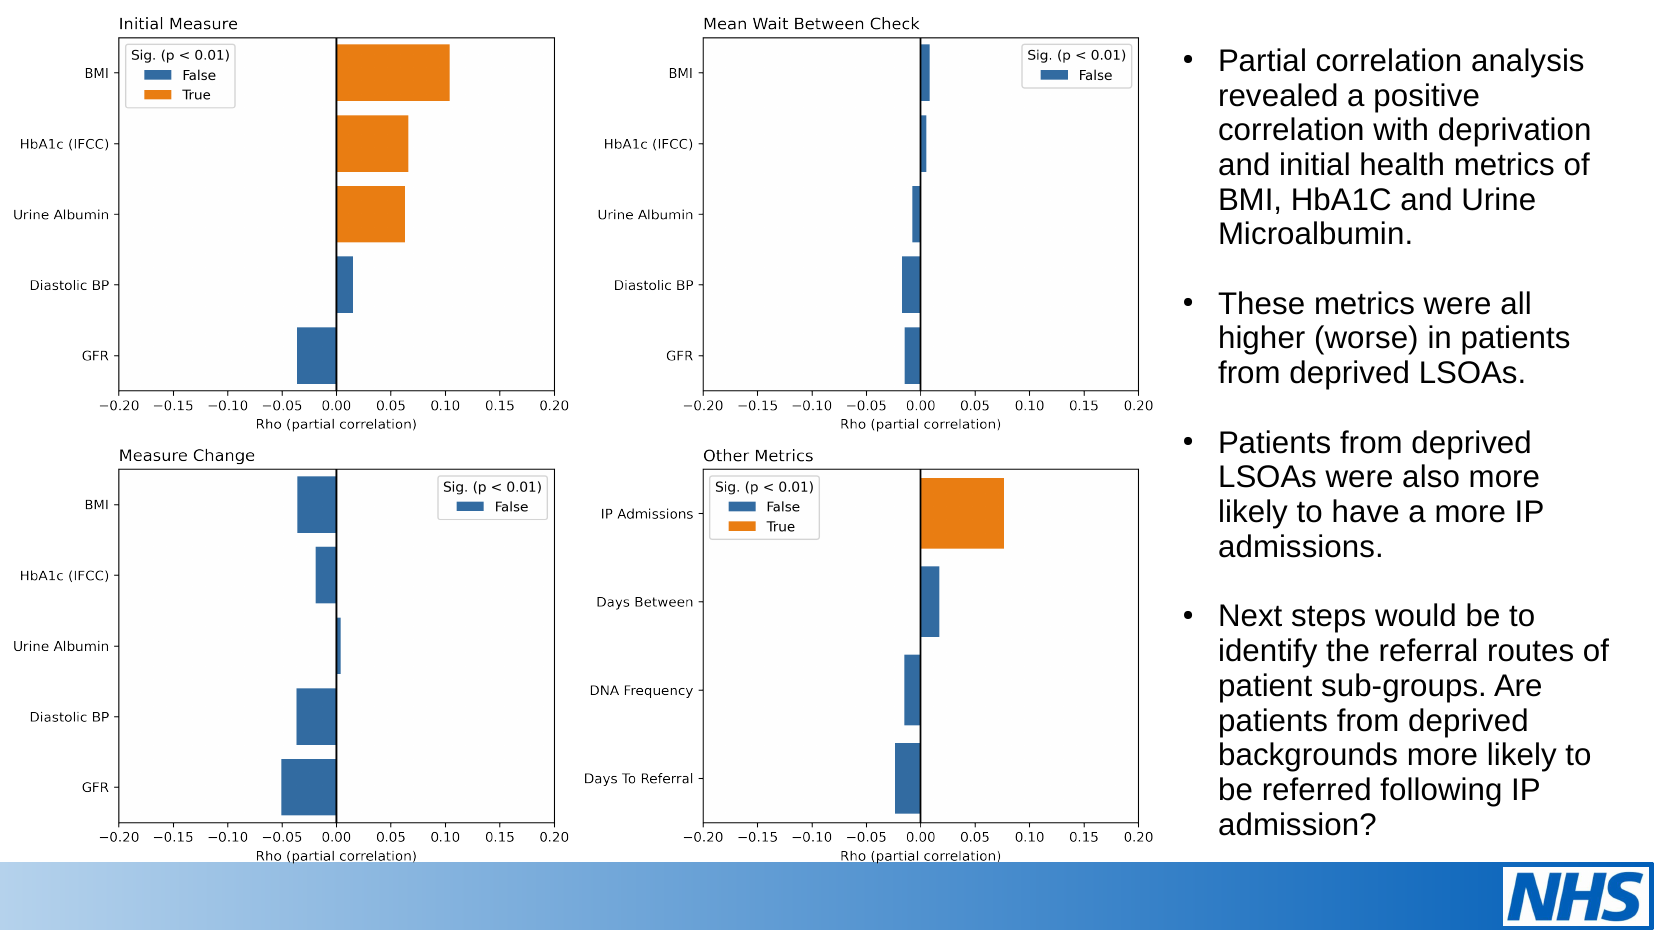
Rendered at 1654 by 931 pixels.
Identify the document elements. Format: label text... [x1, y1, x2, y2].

picture [0, 1, 1168, 879]
text_box [0, 862, 1654, 930]
text_box Partial correlation analysis revealed a positive correlation with deprivation and initial health metrics of BMI, HbA1C and Urine Microalbumin. These metrics were all higher (worse) in patients from deprived LSOAs. Patients from deprived LSOAs were also more likely to have a more IP admissions. Next steps would be to identify the referral routes of patient sub-groups. Are patients from deprived backgrounds more likely to be referred following IP admission? [1167, 35, 1630, 850]
picture [1503, 867, 1649, 926]
